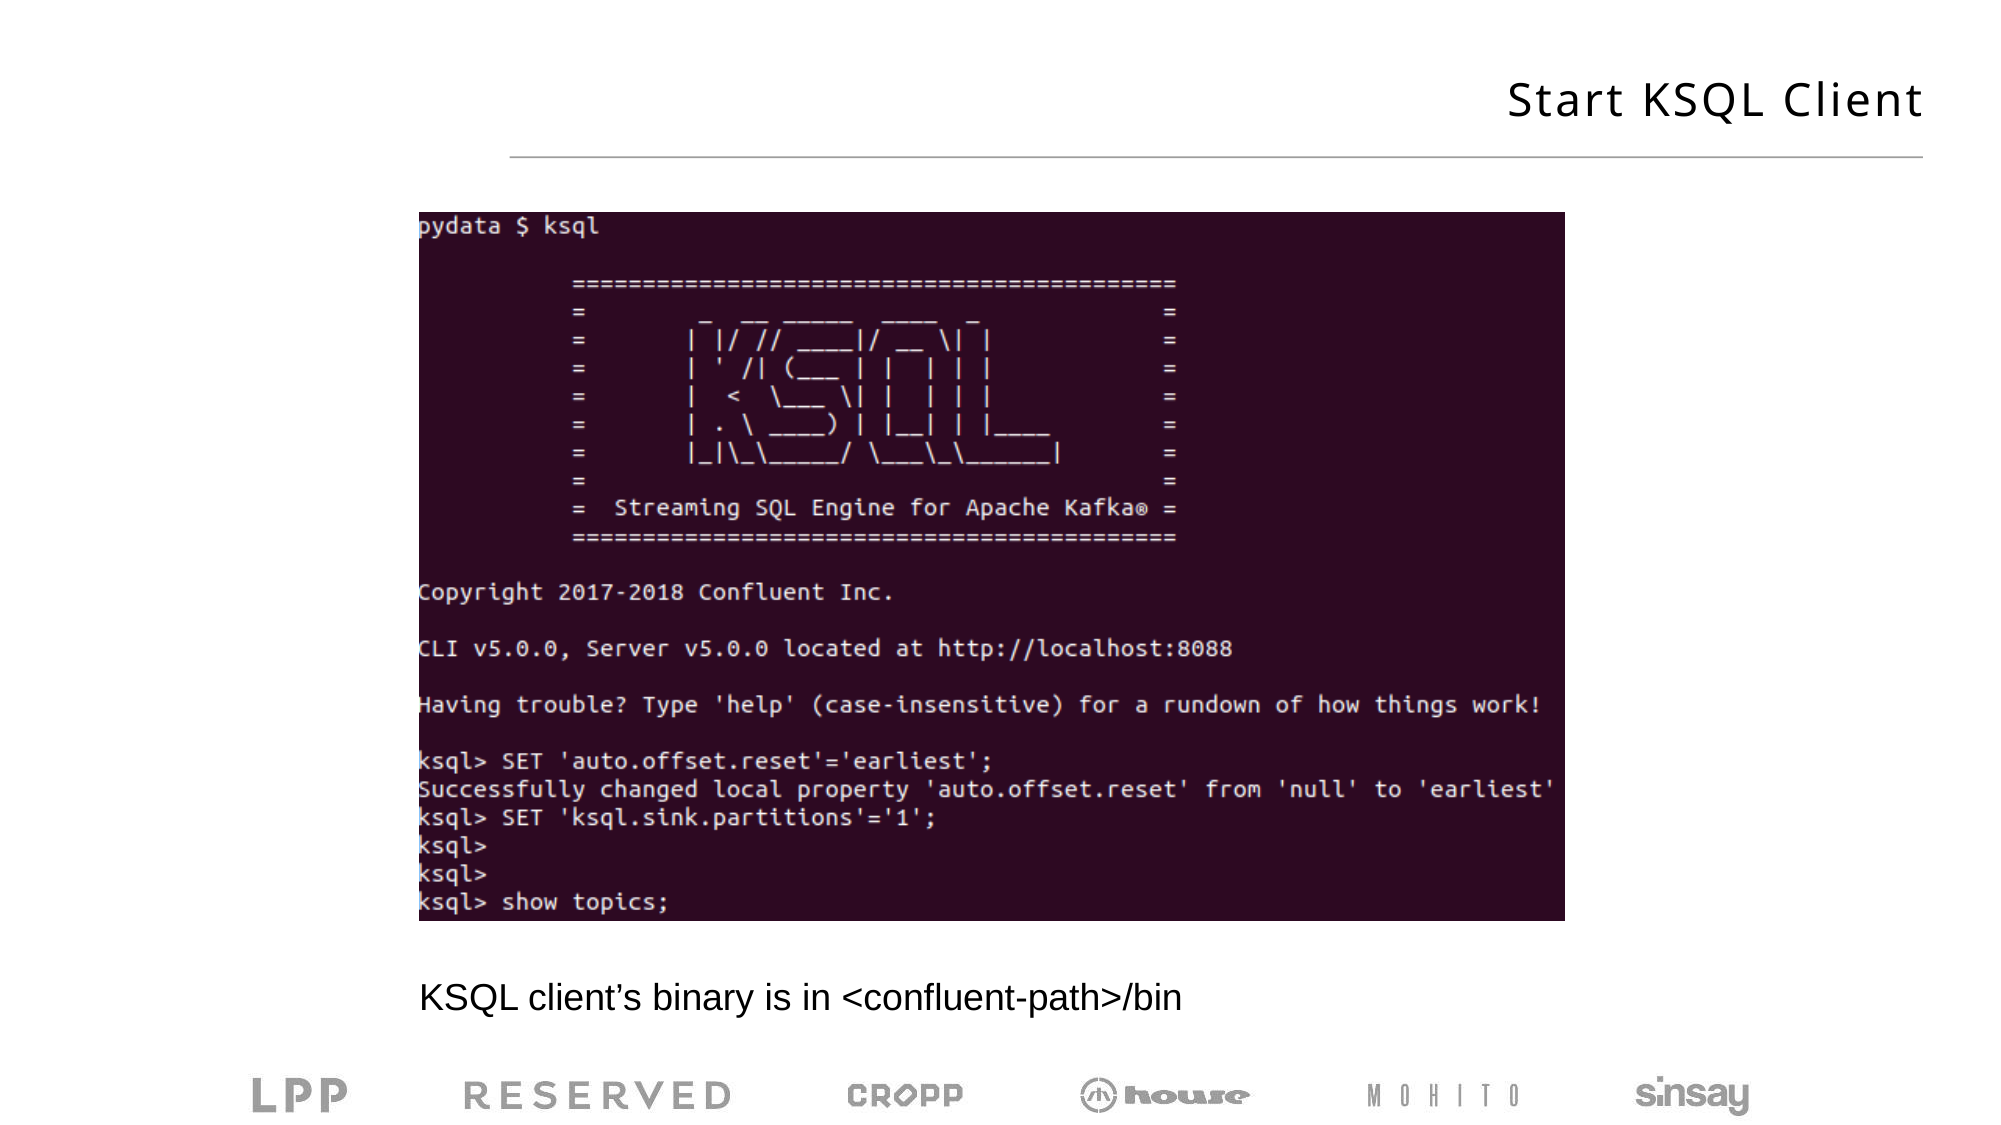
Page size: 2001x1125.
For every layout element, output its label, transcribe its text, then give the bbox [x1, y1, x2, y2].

picture [0, 1065, 2000, 1125]
text_box KSQL client’s binary is in <confluent-path>/bin [404, 968, 1199, 1026]
picture [419, 212, 1565, 921]
title Start KSQL Client [421, 57, 1923, 159]
